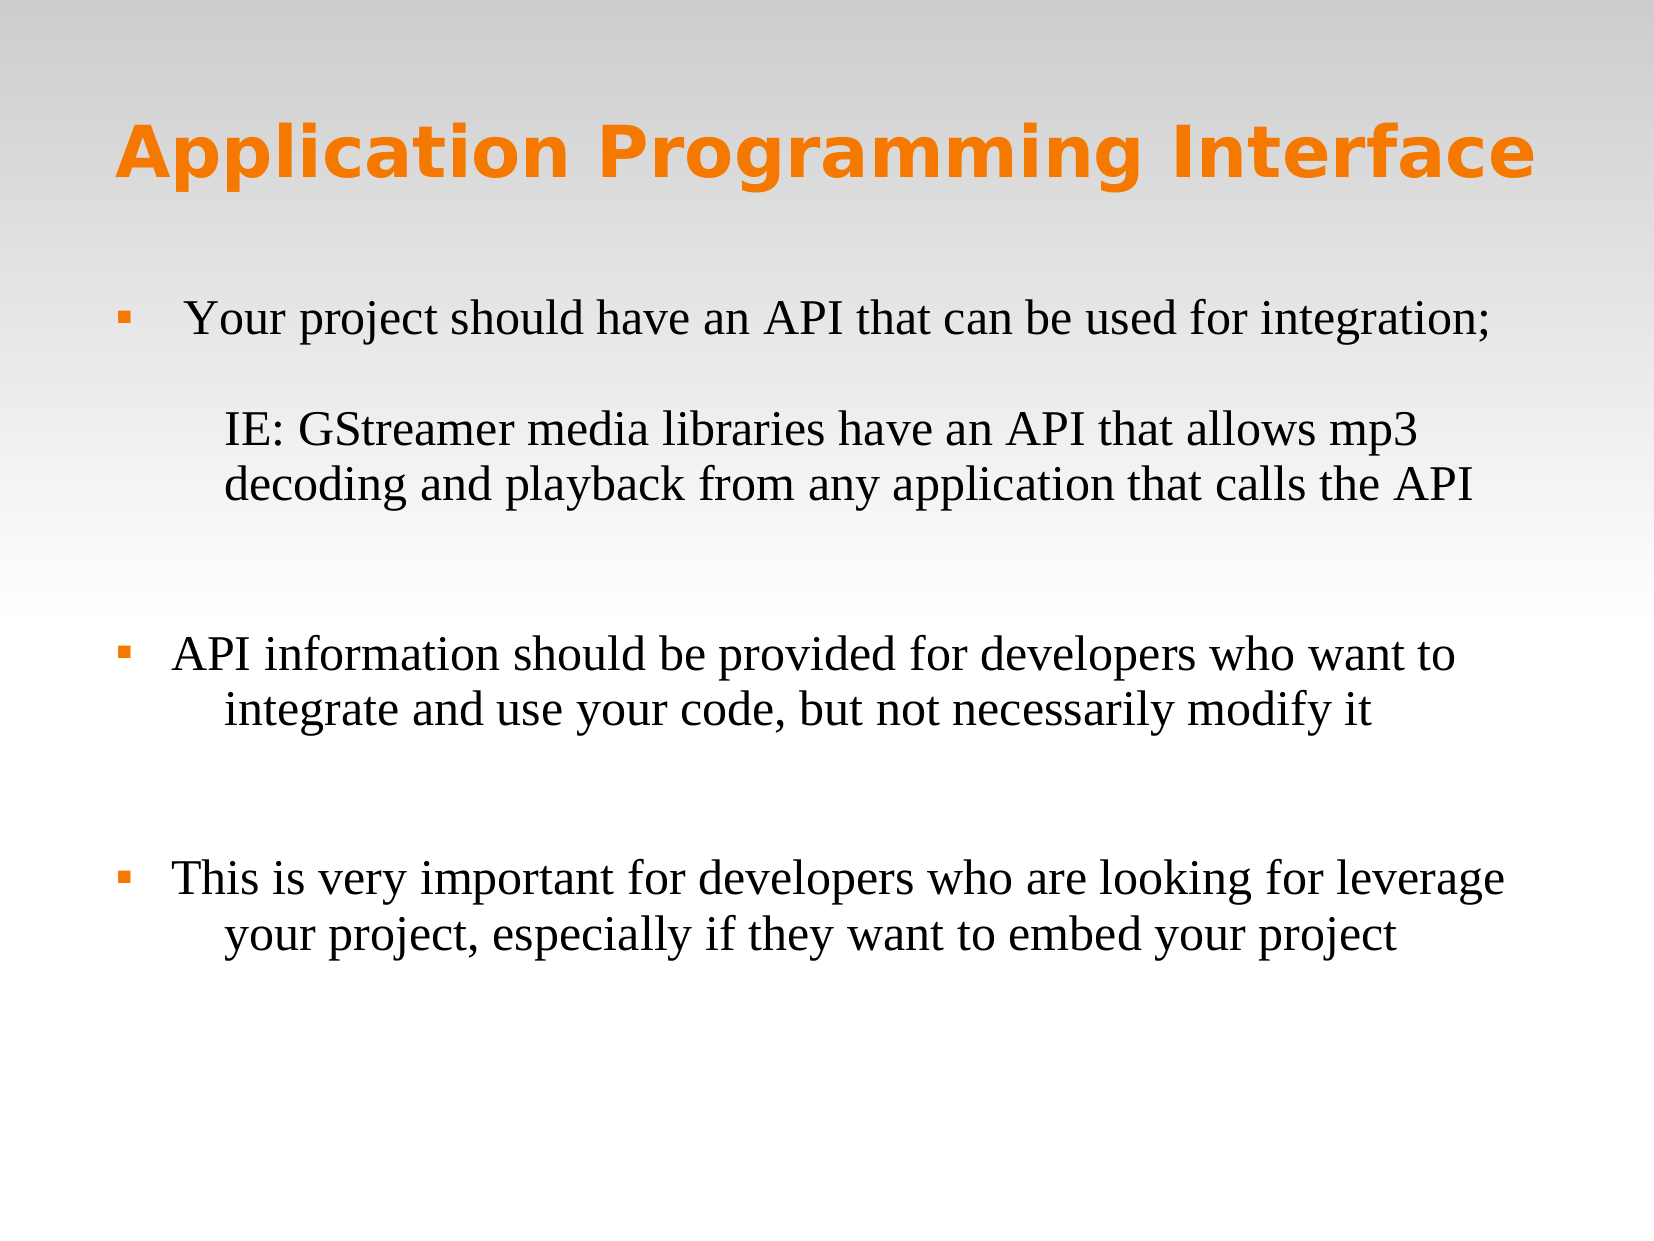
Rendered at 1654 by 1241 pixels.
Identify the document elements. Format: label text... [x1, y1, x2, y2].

title Application Programming Interface [82, 49, 1571, 257]
list Your project should have an API that can be used for integration; IE: GStreamer media libraries have an API that allows mp3 decoding and playback from any application that calls the API API information should be provided for developers who want to integrate and use your code, but not necessarily modify it This is very important for developers who are looking for leverage your project, especially if they want to embed your project [82, 290, 1571, 1109]
